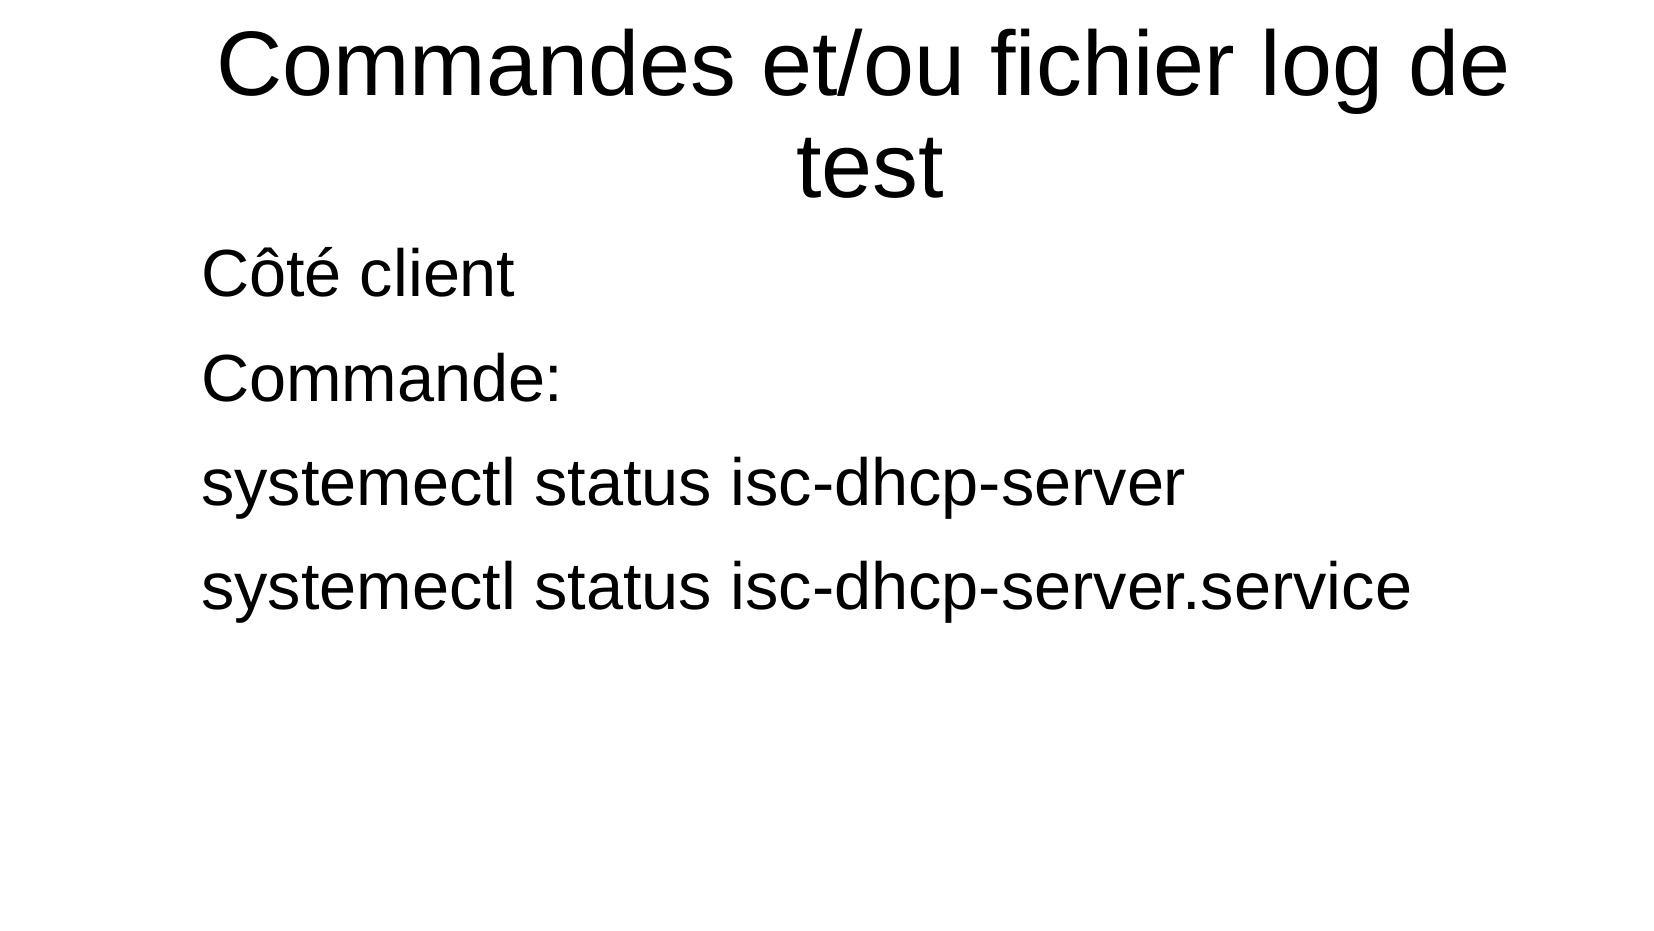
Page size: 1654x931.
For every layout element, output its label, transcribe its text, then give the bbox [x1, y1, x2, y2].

list Côté client Commande: systemectl status isc-dhcp-server systemectl status isc-dhcp-server.service [88, 236, 1571, 835]
title Commandes et/ou fichier log de test [82, 12, 1571, 218]
